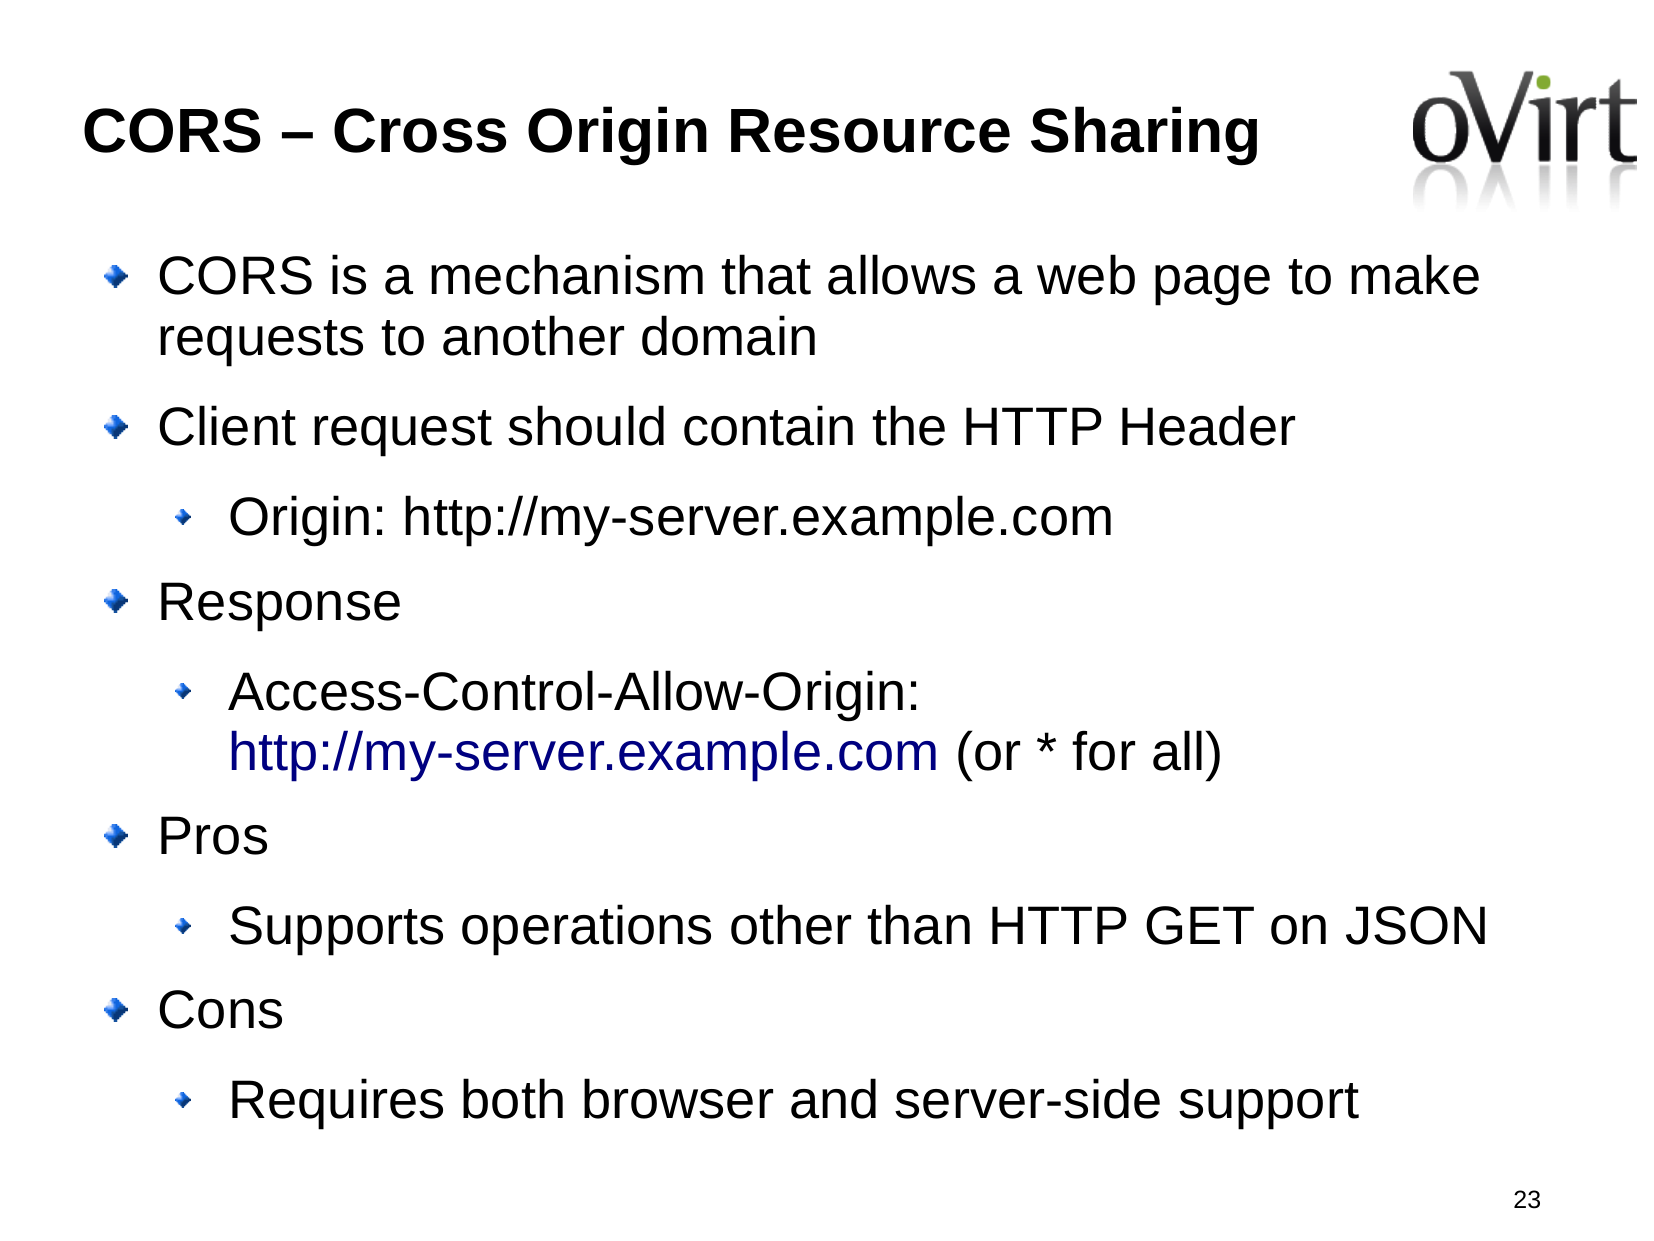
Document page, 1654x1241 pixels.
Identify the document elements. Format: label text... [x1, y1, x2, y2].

list CORS is a mechanism that allows a web page to make requests to another domain Client request should contain the HTTP Header Origin: http://my-server.example.com Response Access-Control-Allow-Origin: http://my-server.example.com (or * for all) Pros Supports operations other than HTTP GET on JSON Cons Requires both browser and server-side support [86, 246, 1576, 1241]
picture [1413, 63, 1637, 212]
title CORS – Cross Origin Resource Sharing [82, 37, 1303, 226]
